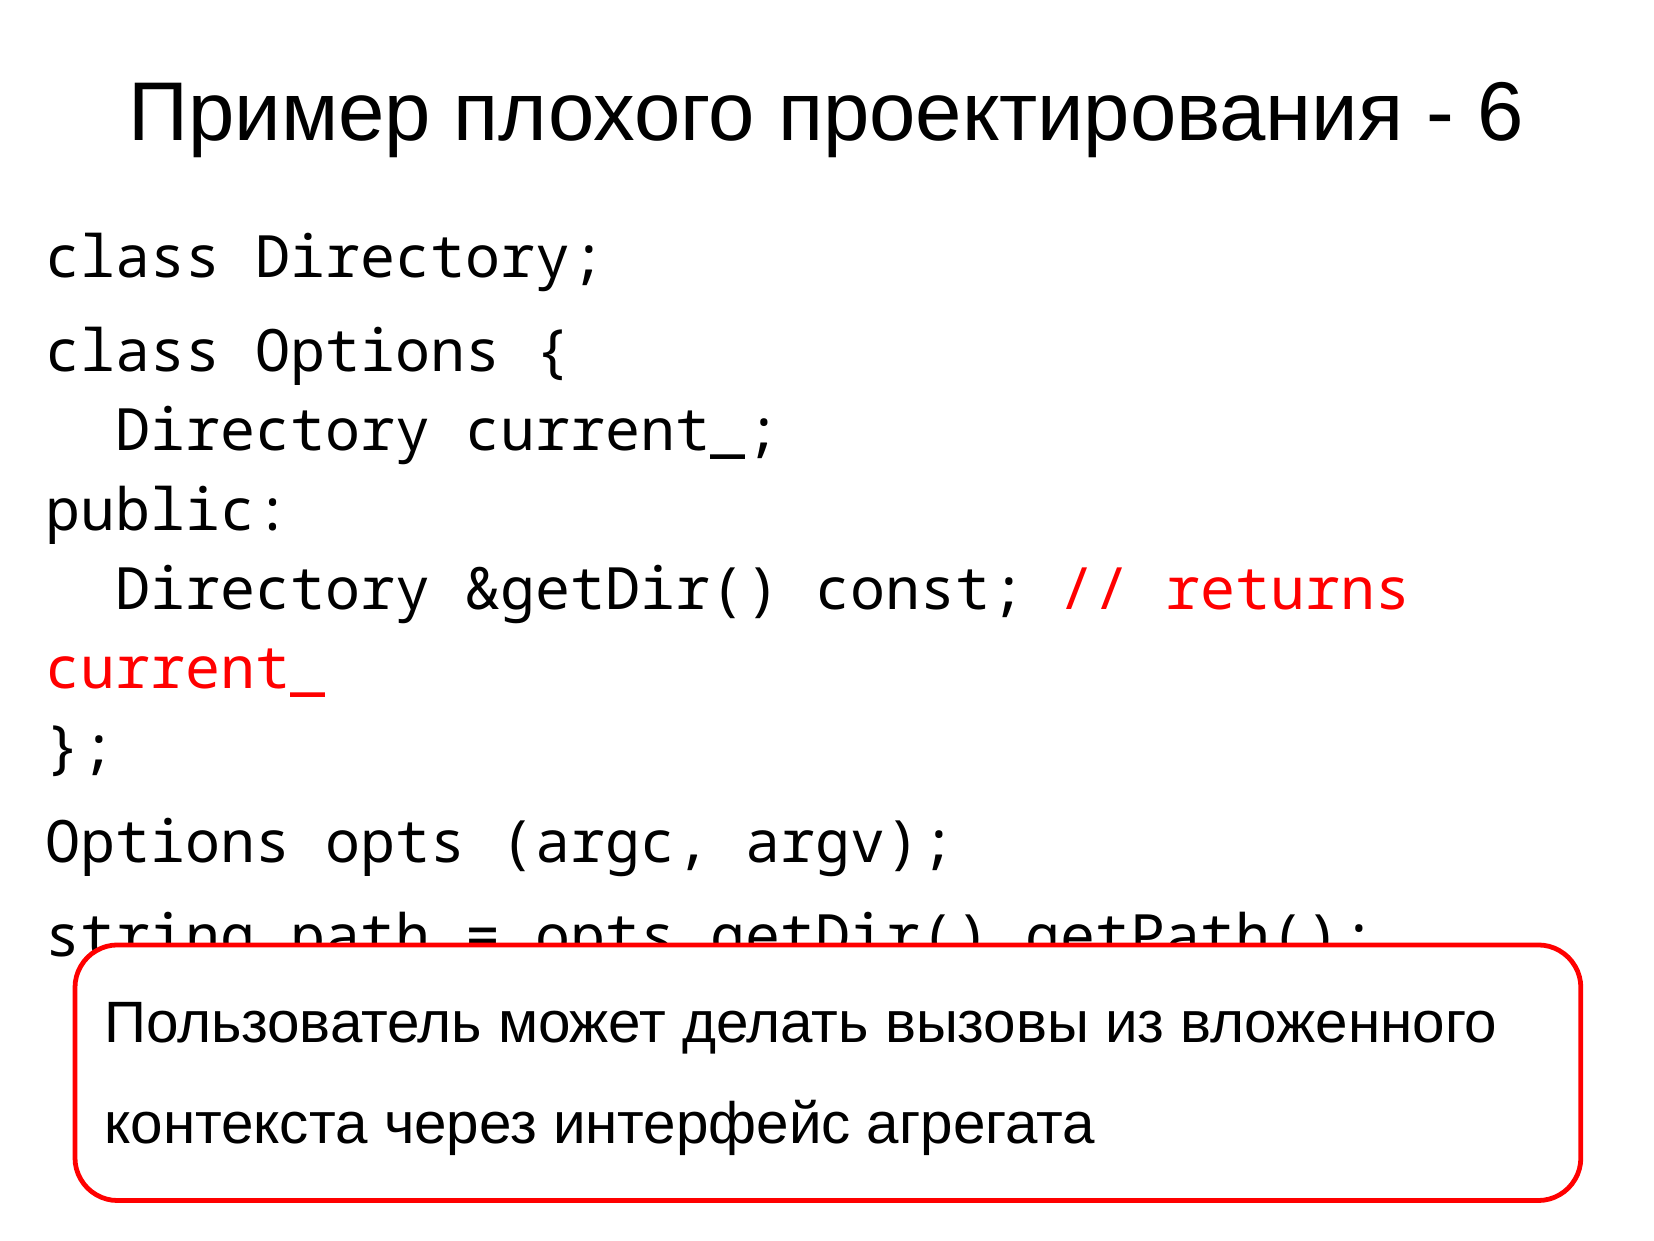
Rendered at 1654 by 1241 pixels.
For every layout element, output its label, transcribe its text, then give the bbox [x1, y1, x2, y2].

text_box Пользователь может делать вызовы из вложенного контекста через интерфейс агрегата [75, 944, 1581, 1201]
title Пример плохого проектирования - 6 [82, 8, 1571, 215]
list class Directory; class Options { Directory current_; public: Directory &getDir() const; // returns current_ }; Options opts (argc, argv); string path = opts.getDir().getPath(); [45, 215, 1583, 1201]
